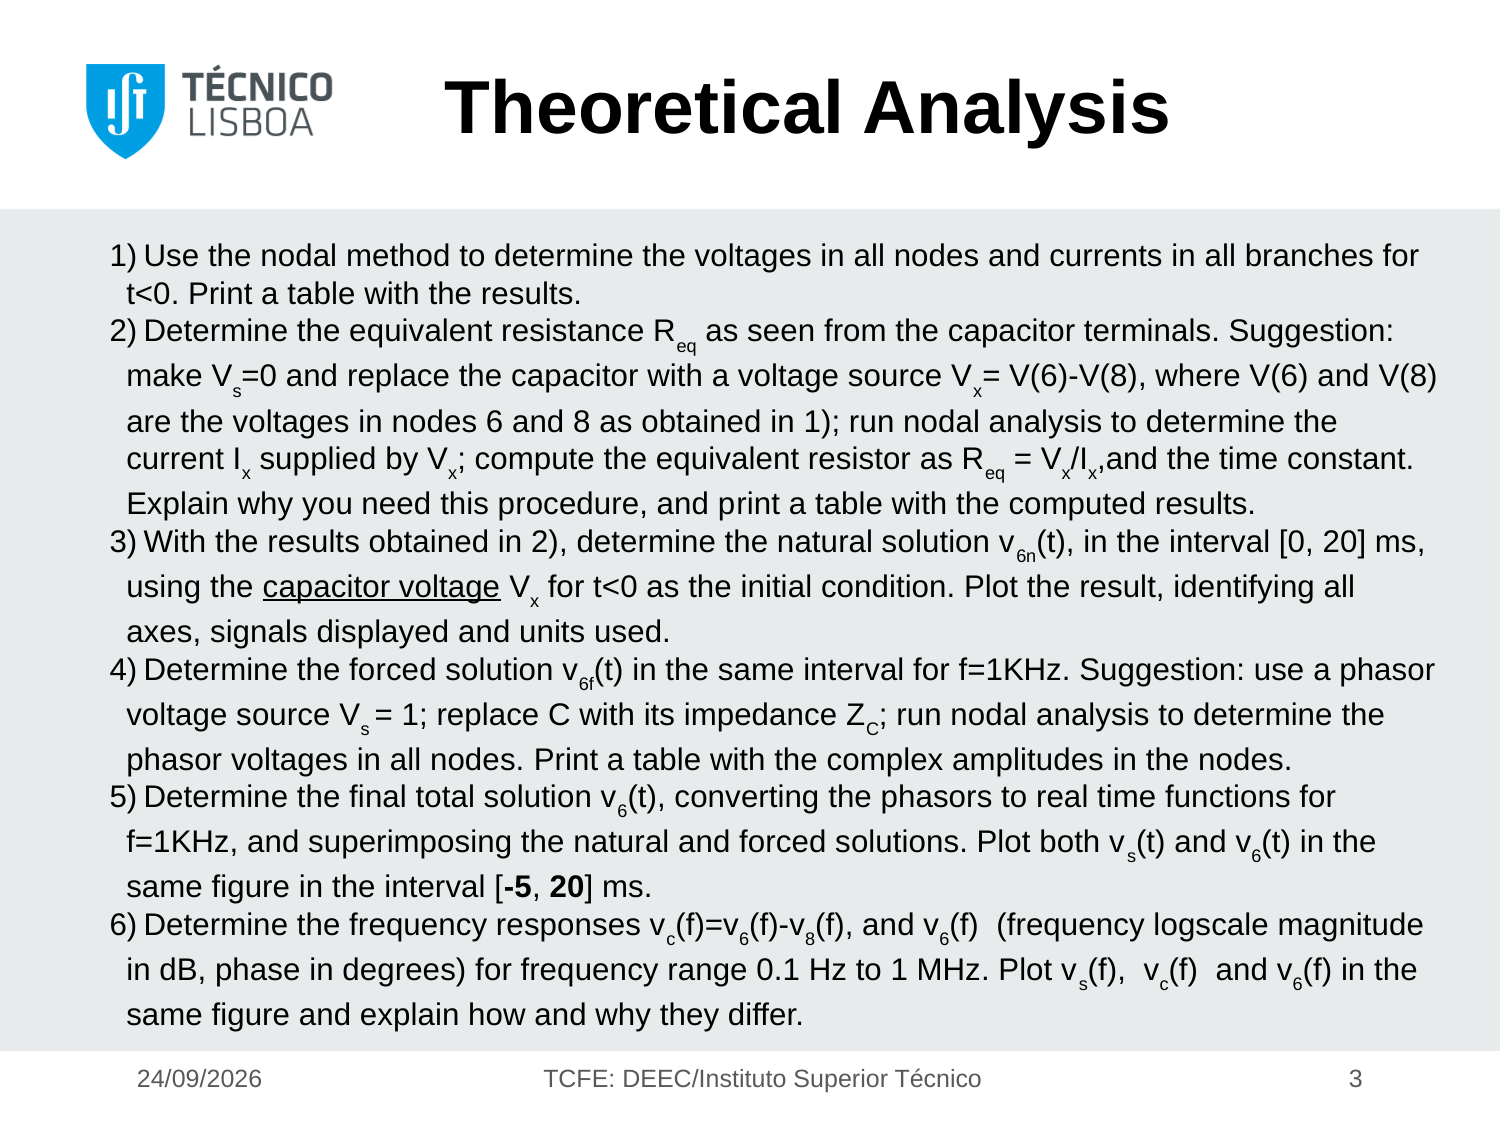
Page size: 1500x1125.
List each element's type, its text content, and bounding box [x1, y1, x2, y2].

title Theoretical Analysis [430, 32, 1461, 176]
list Use the nodal method to determine the voltages in all nodes and currents in all branches for t<0. Print a table with the results. Determine the equivalent resistance Req as seen from the capacitor terminals. Suggestion: make Vs=0 and replace the capacitor with a voltage source Vx= V(6)-V(8), where V(6) and V(8) are the voltages in nodes 6 and 8 as obtained in 1); run nodal analysis to determine the current Ix supplied by Vx; compute the equivalent resistor as Req = Vx/Ix,and the time constant. Explain why you need this procedure, and print a table with the computed results. With the results obtained in 2), determine the natural solution v6n(t), in the interval [0, 20] ms, using the capacitor voltage Vx for t<0 as the initial condition. Plot the result, identifying all axes, signals displayed and units used. Determine the forced solution v6f(t) in the same interval for f=1KHz. Suggestion: use a phasor voltage source Vs = 1; replace C with its impedance ZC; run nodal analysis to determine the phasor voltages in all nodes. Print a table with the complex amplitudes in the nodes. Determine the final total solution v6(t), converting the phasors to real time functions for f=1KHz, and superimposing the natural and forced solutions. Plot both vs(t) and v6(t) in the same figure in the interval [-5, 20] ms. Determine the frequency responses vc(f)=v6(f)-v8(f), and v6(f) (frequency logscale magnitude in dB, phase in degrees) for frequency range 0.1 Hz to 1 MHz. Plot vs(f), vc(f) and v6(f) in the same figure and explain how and why they differ. [94, 227, 1455, 1072]
picture [0, 0, 1500, 1125]
